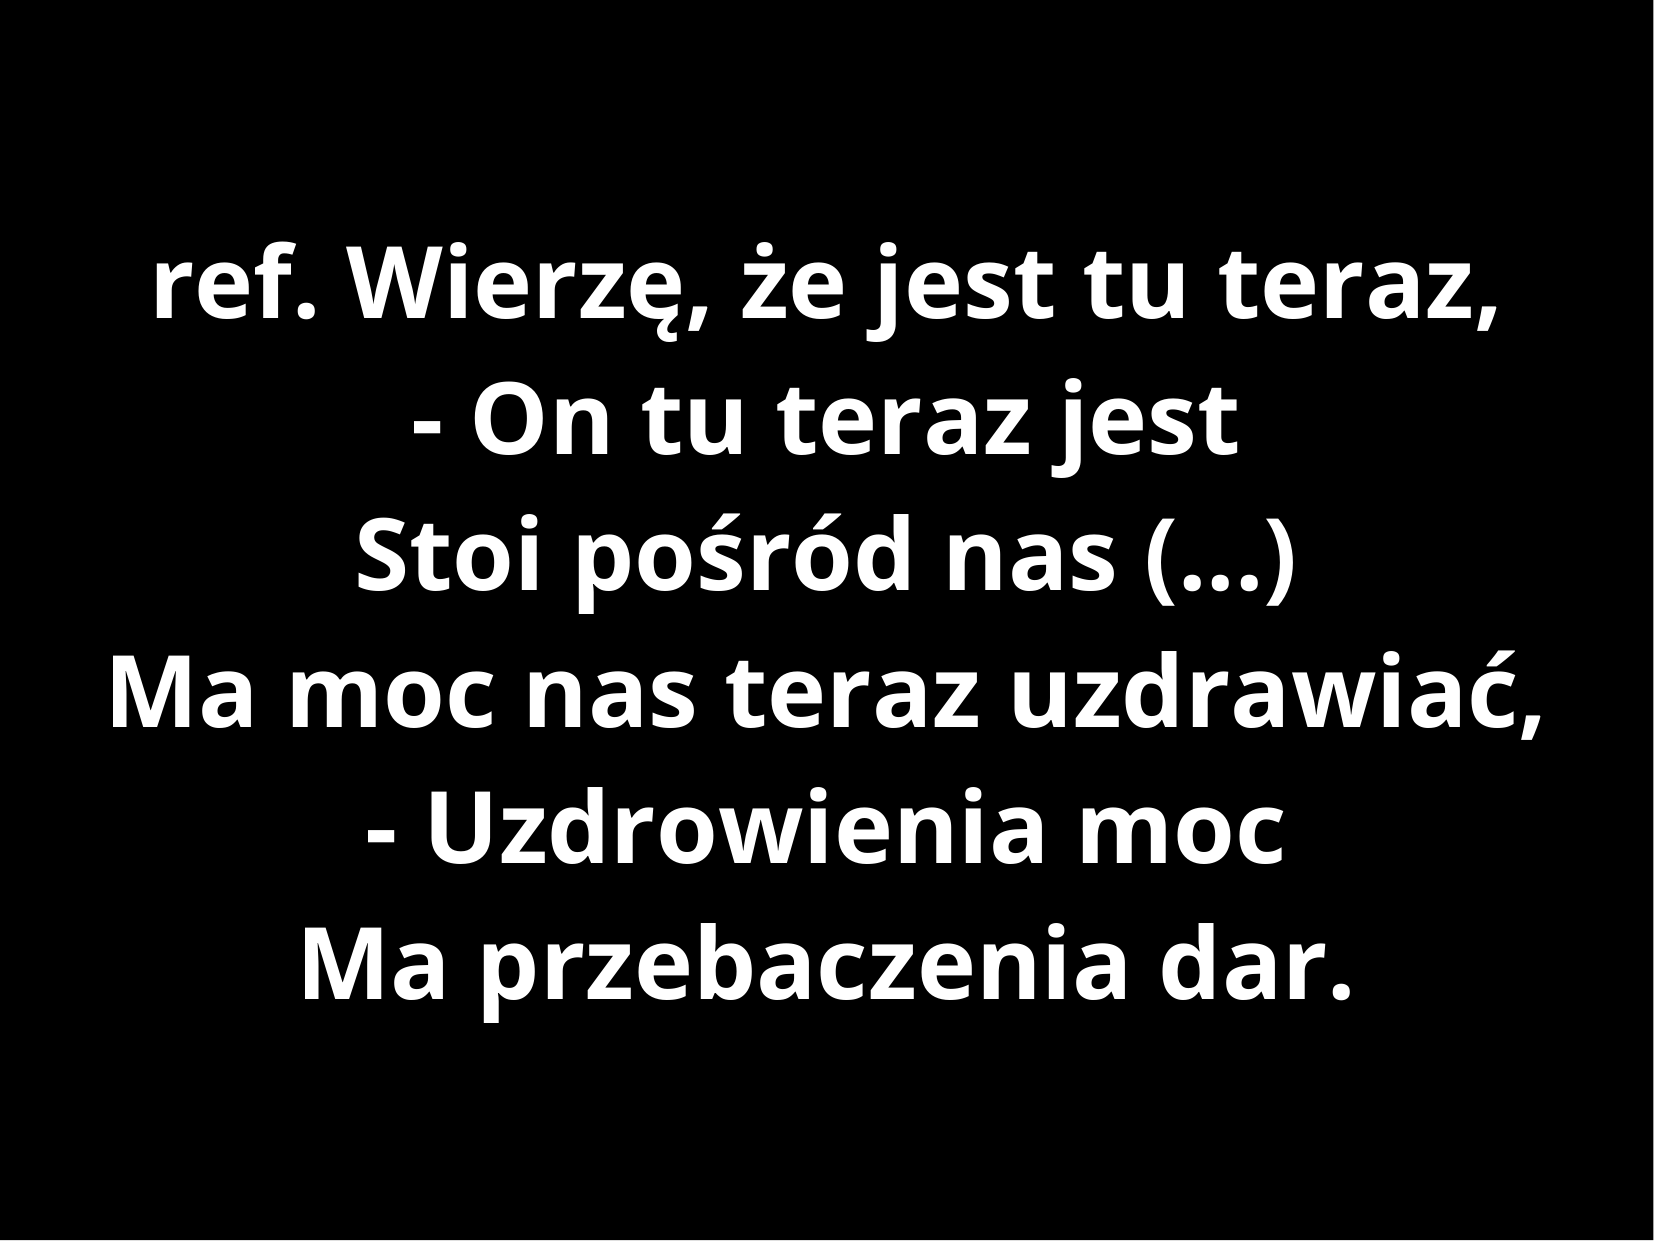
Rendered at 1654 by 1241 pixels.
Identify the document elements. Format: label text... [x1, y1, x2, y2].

title ref. Wierzę, że jest tu teraz, - On tu teraz jest Stoi pośród nas (...) Ma moc nas teraz uzdrawiać, - Uzdrowienia moc Ma przebaczenia dar. [0, 0, 1654, 1241]
